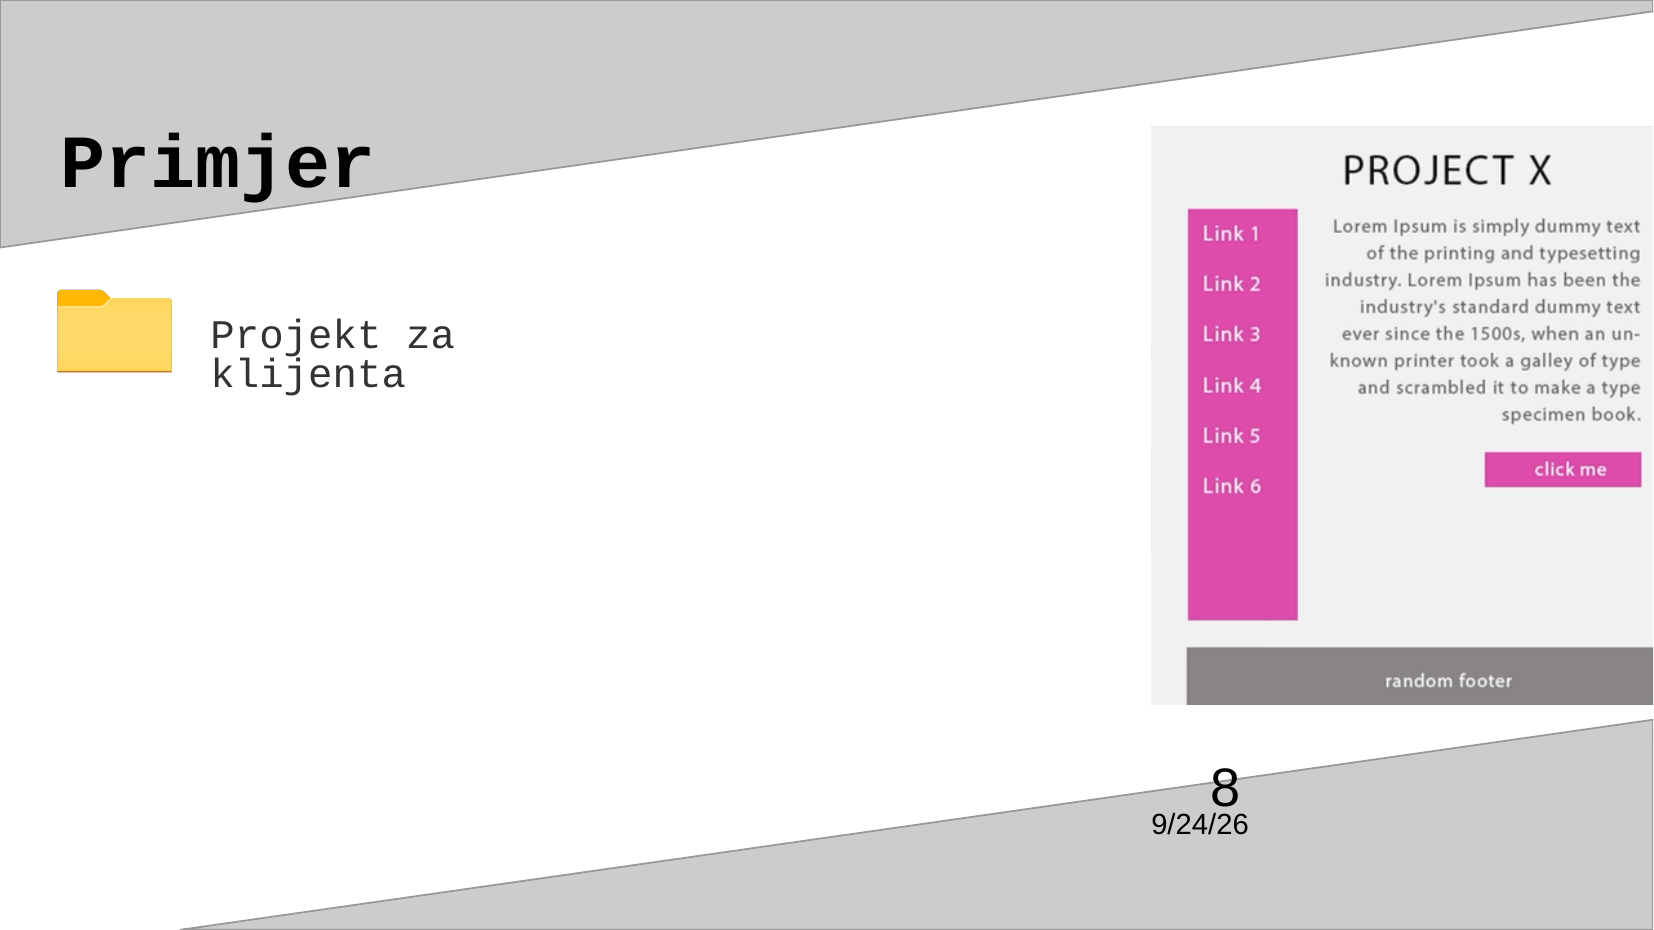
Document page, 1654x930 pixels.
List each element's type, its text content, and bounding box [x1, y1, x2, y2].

text_box Primjer [60, 112, 1538, 203]
picture [49, 265, 180, 397]
text_box [1210, 752, 1624, 817]
text_box 7/1/2023 [1151, 805, 1624, 871]
list Projekt za klijenta [210, 317, 672, 397]
picture [1151, 126, 1654, 705]
